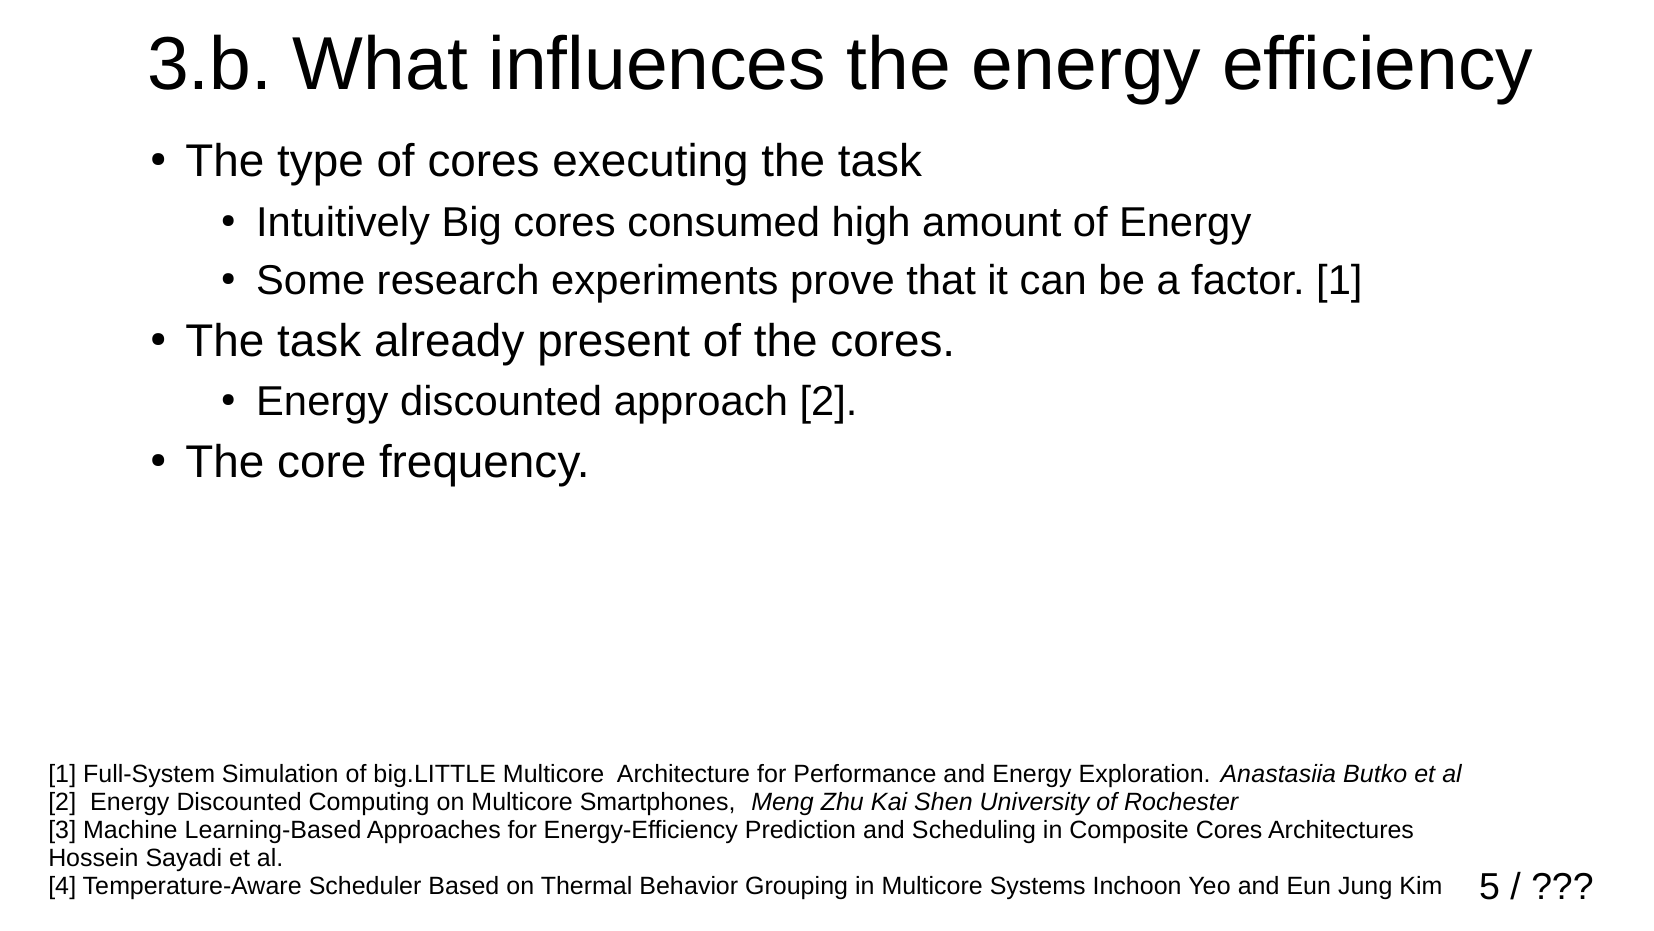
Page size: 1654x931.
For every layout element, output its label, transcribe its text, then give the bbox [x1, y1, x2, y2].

title 3.b. What influences the energy efficiency [106, 0, 1576, 137]
subtitle The type of cores executing the task Intuitively Big cores consumed high amount of Energy Some research experiments prove that it can be a factor. [1] The task already present of the cores. Energy discounted approach [2]. The core frequency. [150, 135, 1613, 488]
text_box 5 / ??? [1464, 858, 1652, 929]
text_box [1] Full-System Simulation of big.LITTLE Multicore Architecture for Performance and Energy Exploration. Anastasiia Butko et al [2] Energy Discounted Computing on Multicore Smartphones, Meng Zhu Kai Shen University of Rochester [3] Machine Learning-Based Approaches for Energy-Efficiency Prediction and Scheduling in Composite Cores Architectures Hossein Sayadi et al. [4] Temperature-Aware Scheduler Based on Thermal Behavior Grouping in Multicore Systems Inchoon Yeo and Eun Jung Kim [33, 752, 1572, 931]
